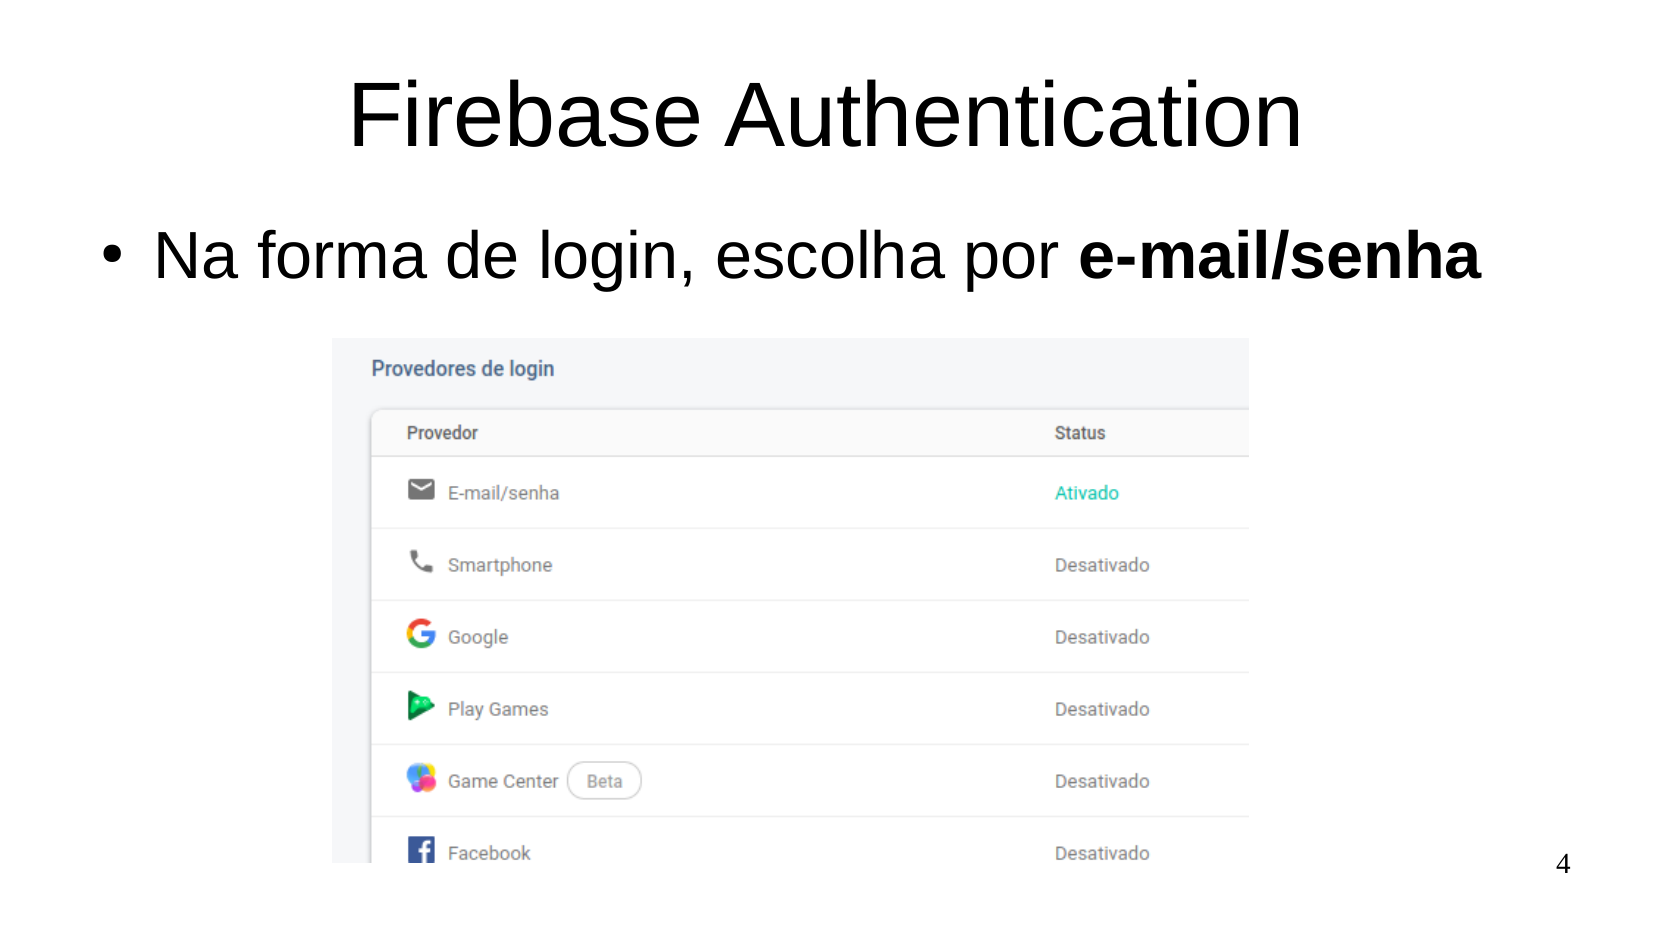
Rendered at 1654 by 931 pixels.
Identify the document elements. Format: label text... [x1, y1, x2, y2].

list Na forma de login, escolha por e-mail/senha [82, 217, 1571, 758]
picture [332, 338, 1249, 863]
title Firebase Authentication [82, 37, 1571, 193]
